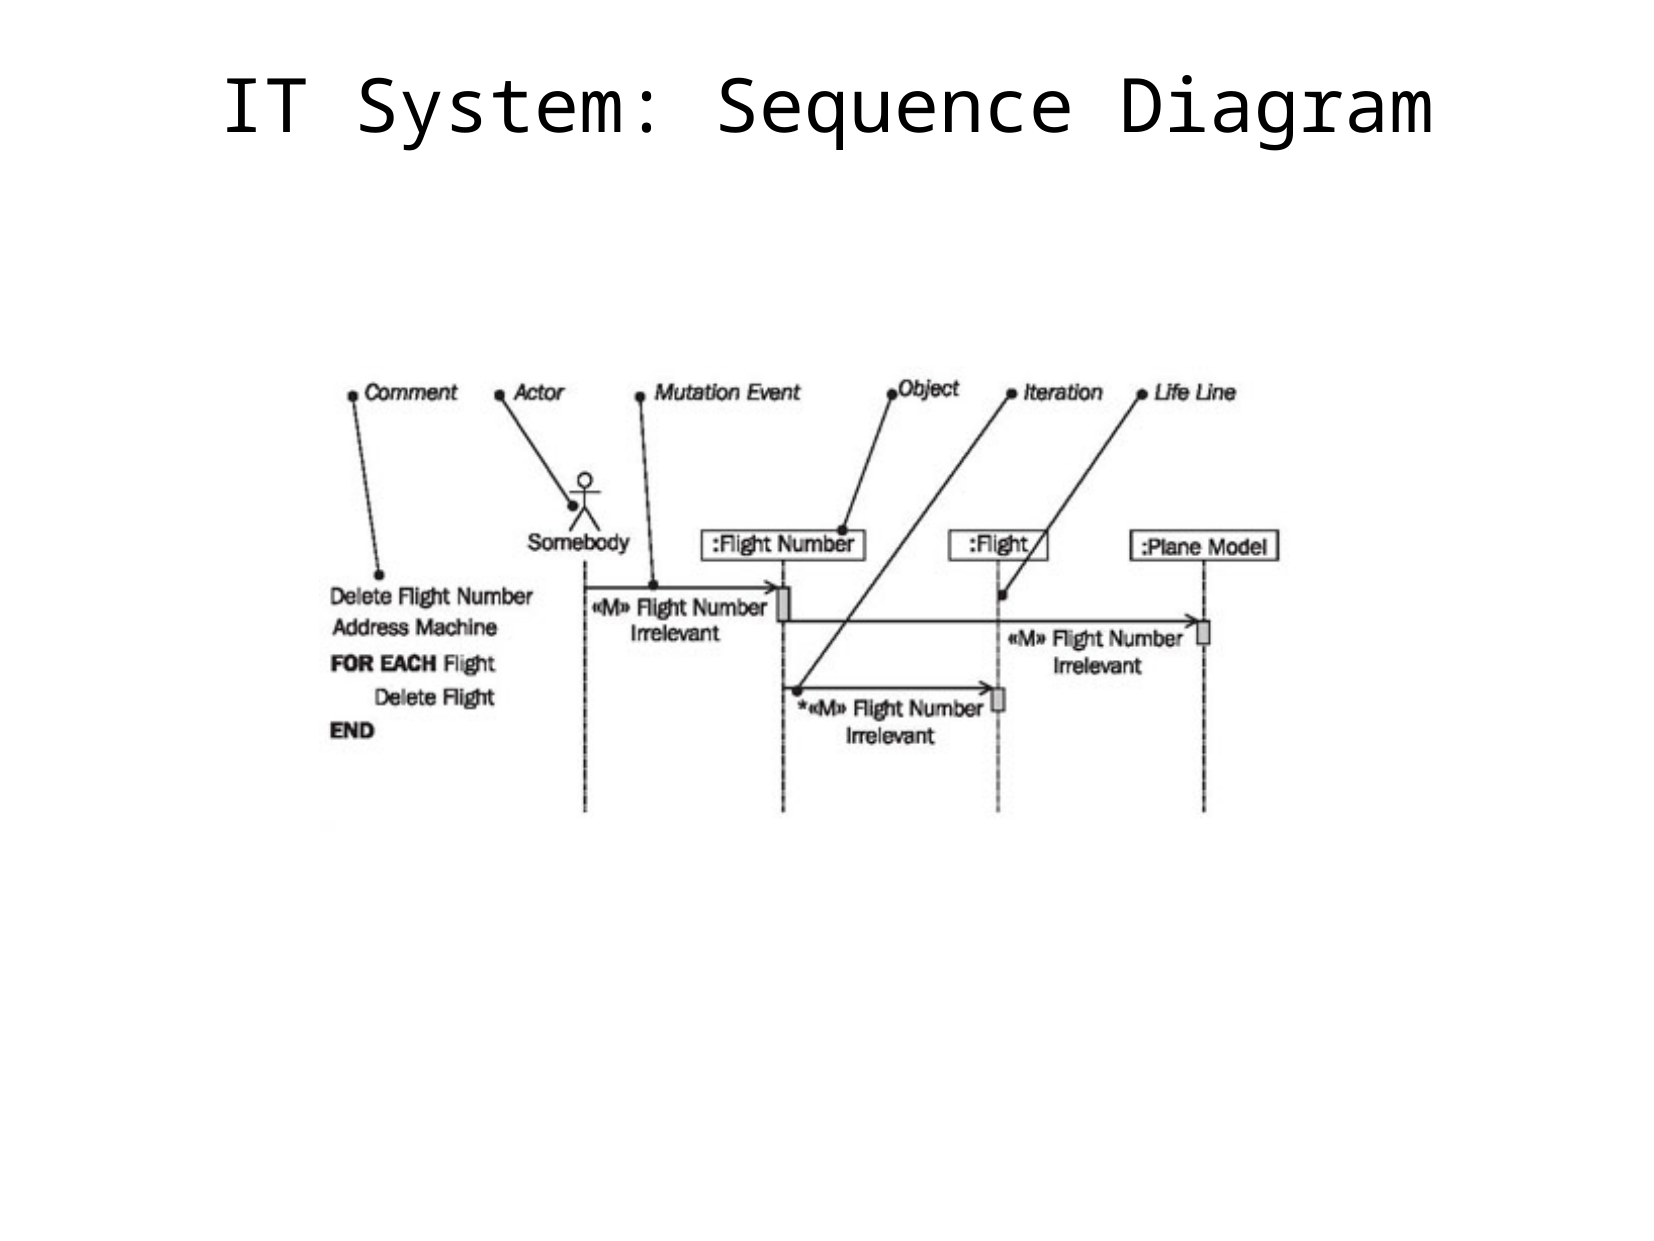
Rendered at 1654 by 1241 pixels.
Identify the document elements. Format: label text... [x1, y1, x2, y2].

title IT System: Sequence Diagram [82, 0, 1572, 208]
picture [319, 366, 1300, 839]
